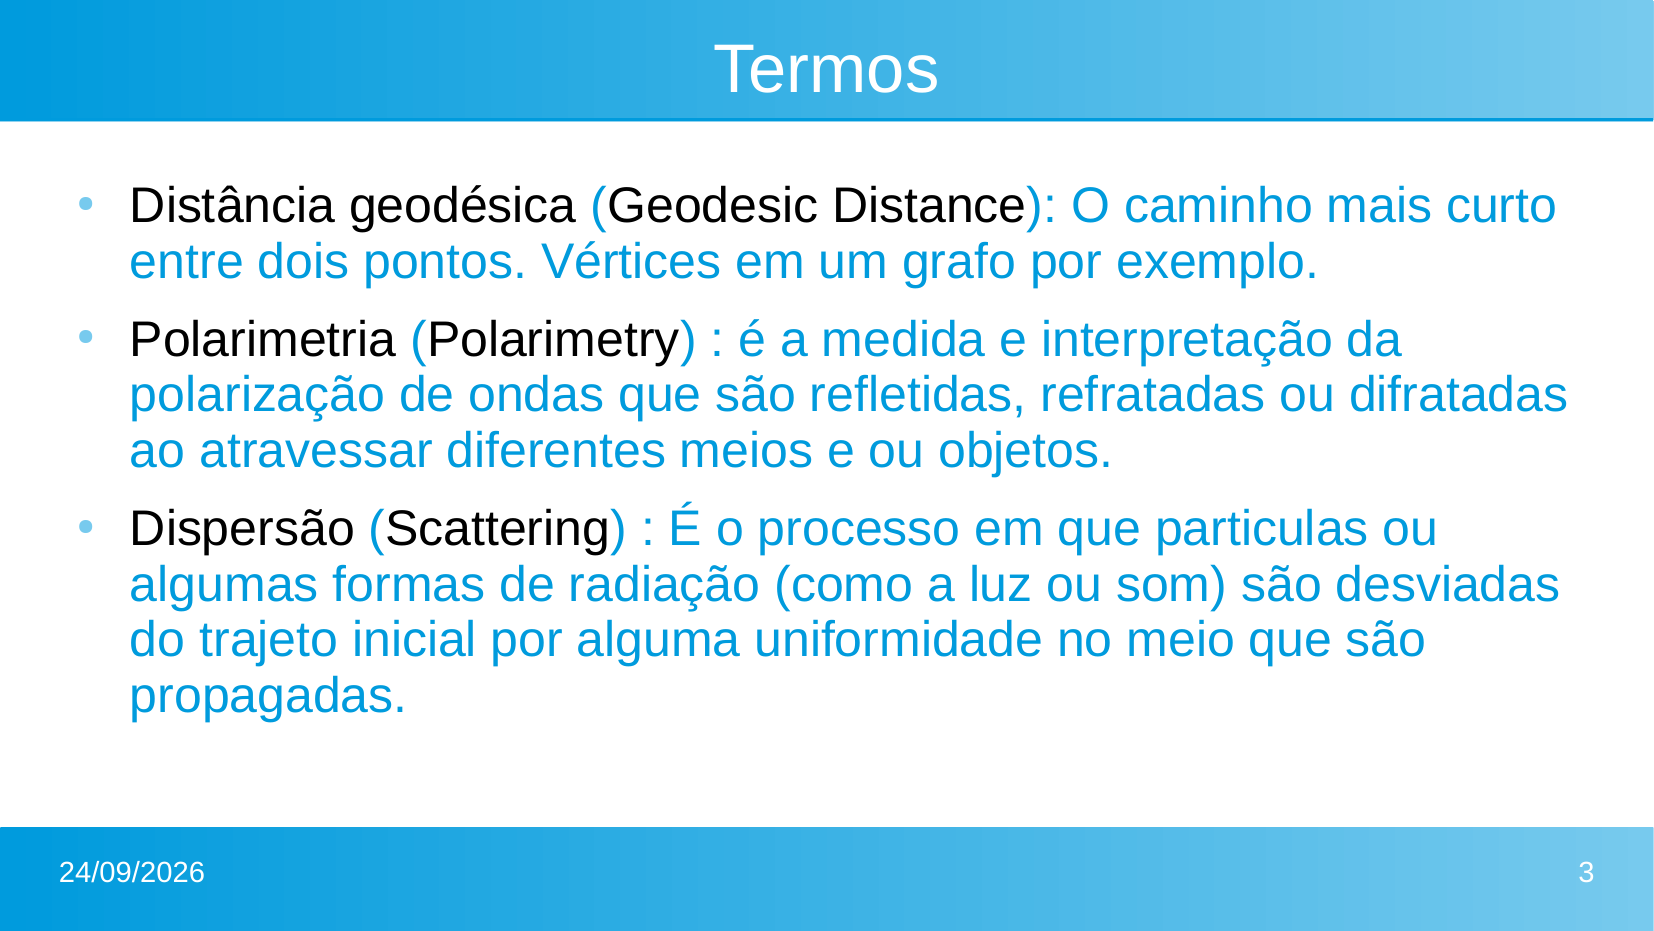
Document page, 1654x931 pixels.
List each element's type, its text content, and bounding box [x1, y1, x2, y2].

title Termos [59, 29, 1595, 108]
list Distância geodésica (Geodesic Distance): O caminho mais curto entre dois pontos. Vértices em um grafo por exemplo. Polarimetria (Polarimetry) : é a medida e interpretação da polarização de ondas que são refletidas, refratadas ou difratadas ao atravessar diferentes meios e ou objetos. Dispersão (Scattering) : É o processo em que particulas ou algumas formas de radiação (como a luz ou som) são desviadas do trajeto inicial por alguma uniformidade no meio que são propagadas. [59, 177, 1595, 768]
